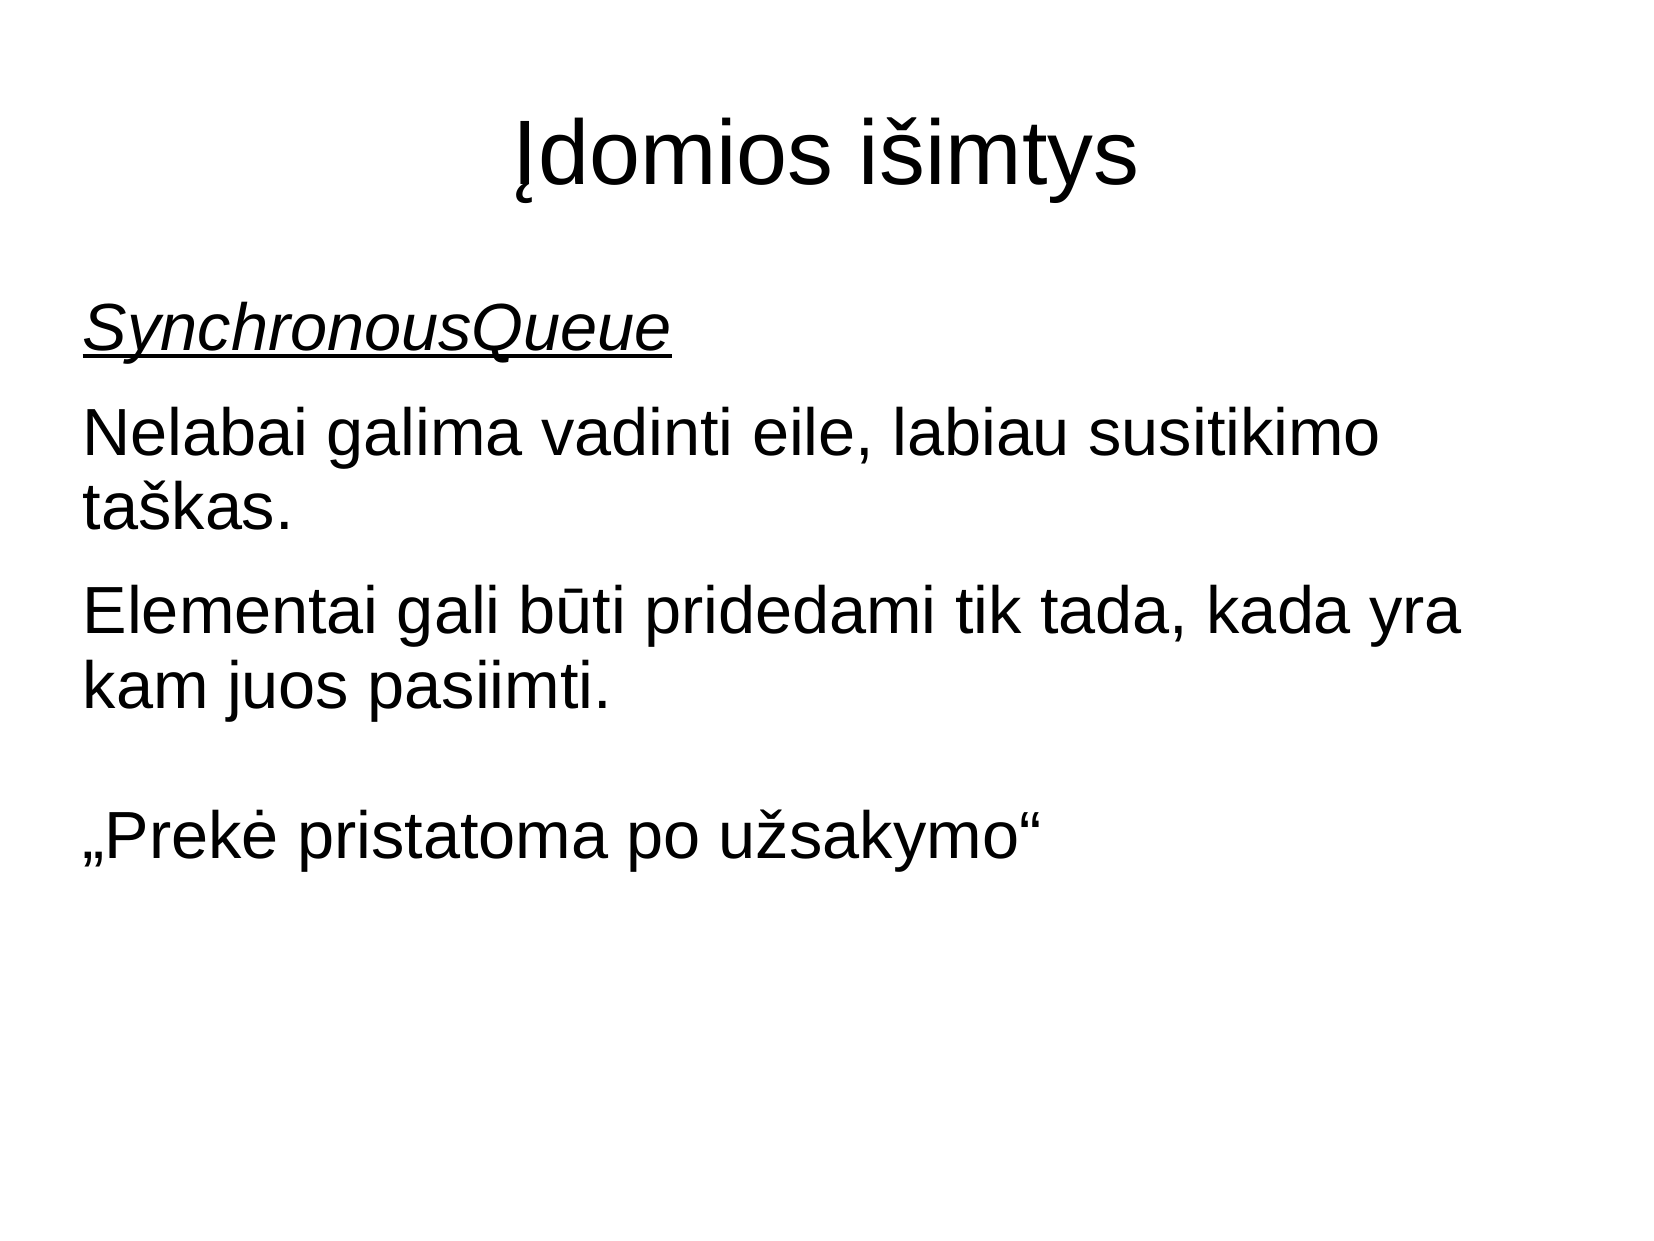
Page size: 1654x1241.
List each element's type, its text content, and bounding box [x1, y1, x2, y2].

list SynchronousQueue Nelabai galima vadinti eile, labiau susitikimo taškas. Elementai gali būti pridedami tik tada, kada yra kam juos pasiimti. „Prekė pristatoma po užsakymo“ [82, 290, 1571, 1010]
title Įdomios išimtys [82, 49, 1571, 257]
